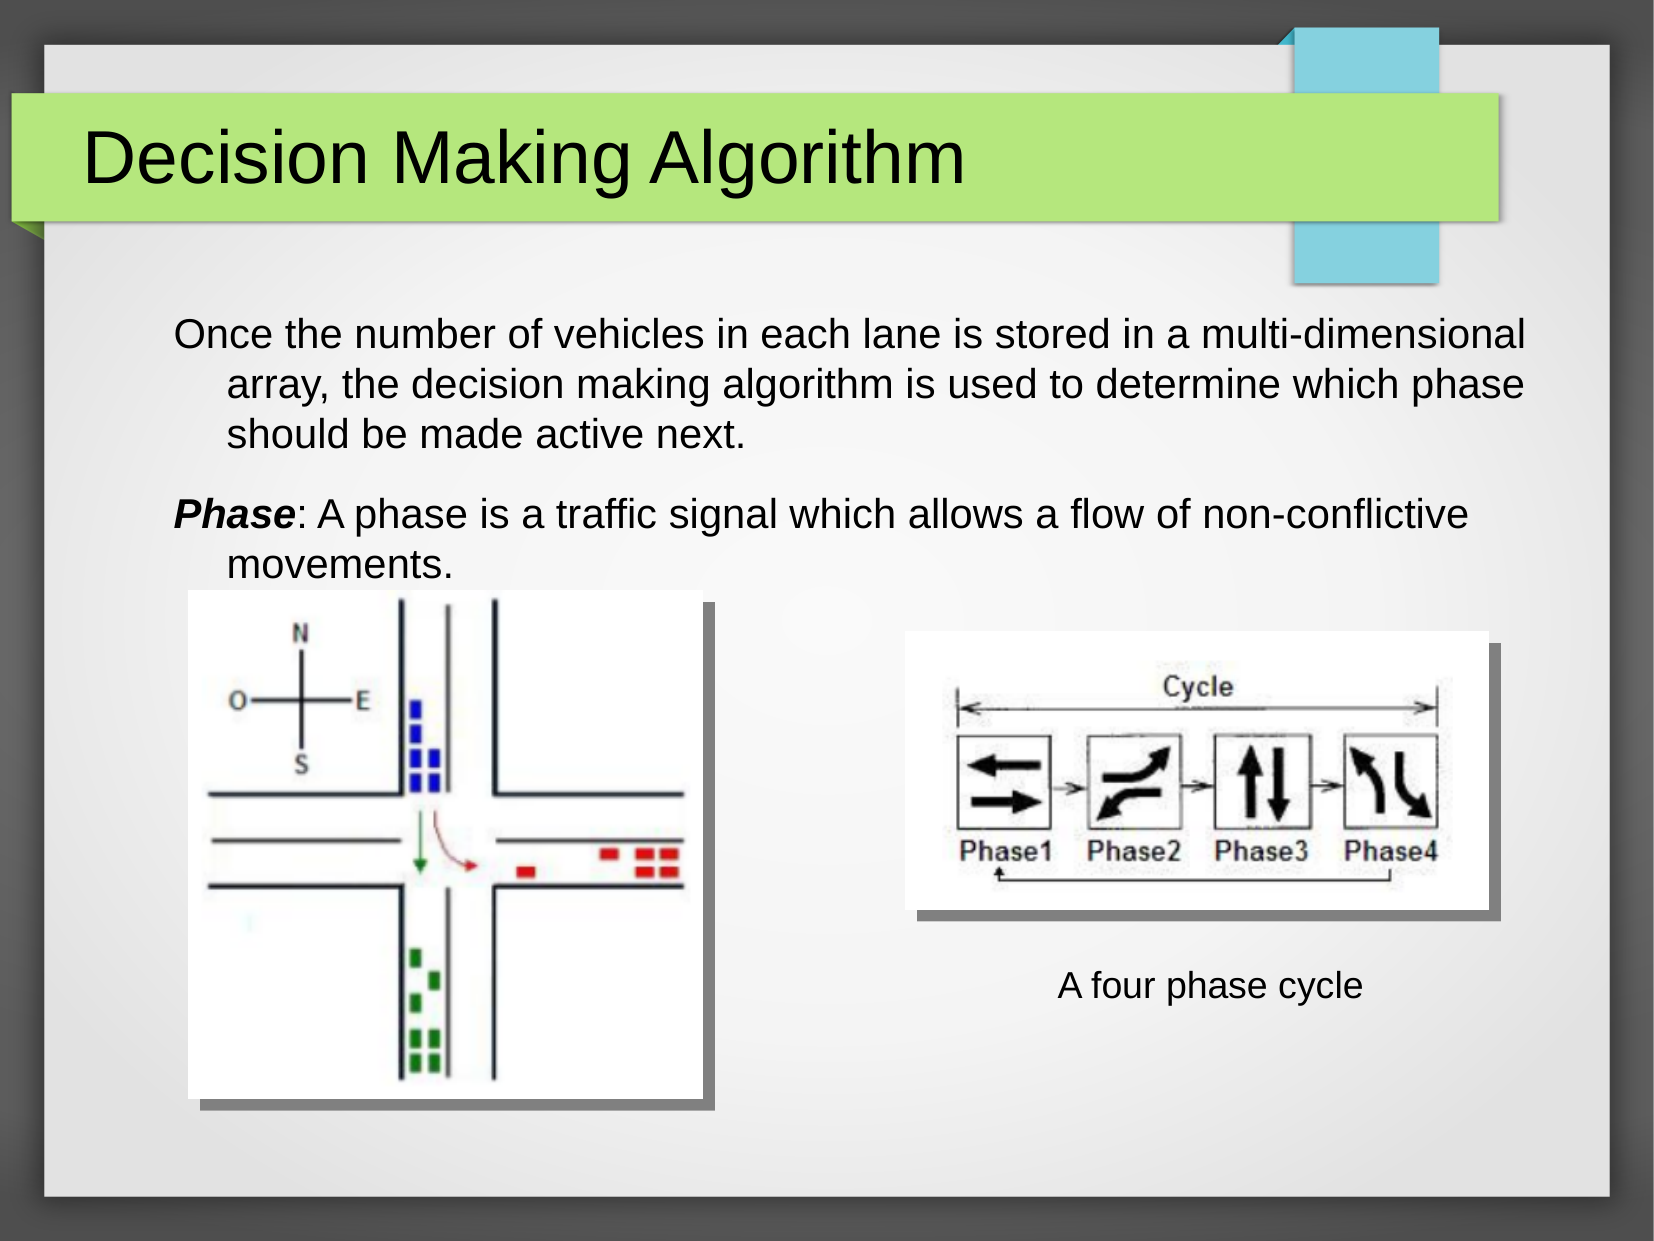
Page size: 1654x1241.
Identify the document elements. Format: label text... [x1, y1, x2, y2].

title Decision Making Algorithm [82, 70, 1571, 237]
list Once the number of vehicles in each lane is stored in a multi-dimensional array, the decision making algorithm is used to determine which phase should be made active next. Phase: A phase is a traffic signal which allows a flow of non-conflictive movements. [84, 307, 1574, 628]
picture [905, 631, 1489, 910]
text_box A four phase cycle [968, 956, 1453, 1014]
picture [188, 590, 703, 1099]
